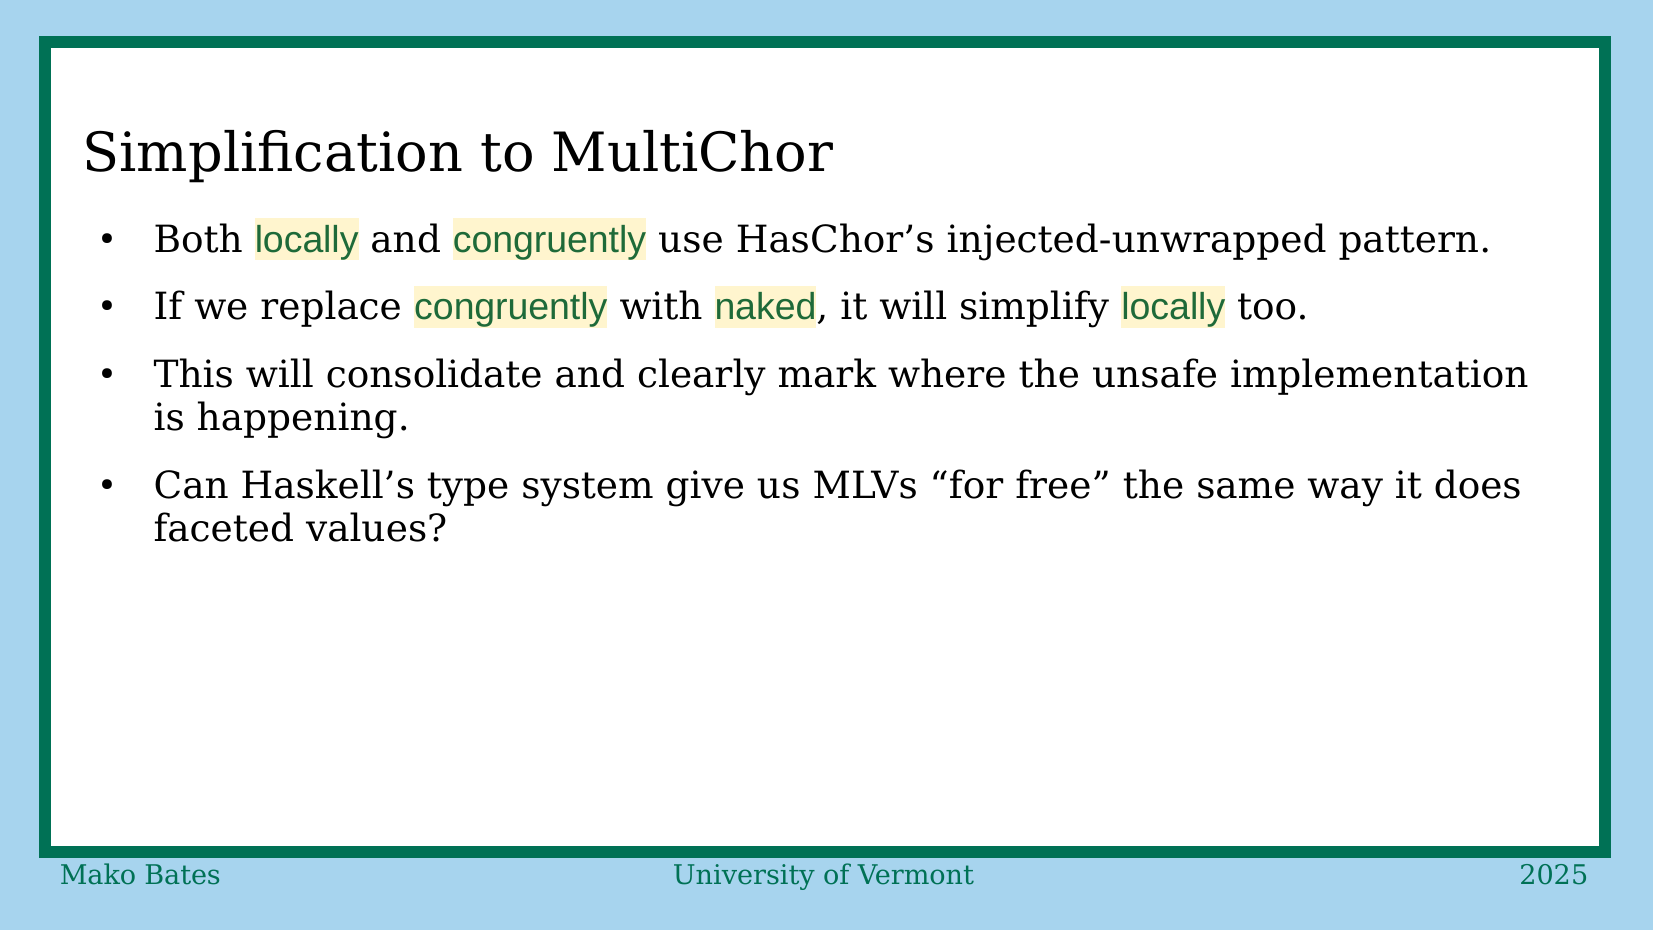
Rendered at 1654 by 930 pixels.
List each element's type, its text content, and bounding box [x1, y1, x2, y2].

title Simplification to MultiChor [82, 101, 1571, 205]
list Both locally and congruently use HasChor’s injected-unwrapped pattern. If we replace congruently with naked, it will simplify locally too. This will consolidate and clearly mark where the unsafe implementation is happening. Can Haskell’s type system give us MLVs “for free” the same way it does faceted values? [82, 217, 1571, 777]
text_box [687, 864, 691, 877]
